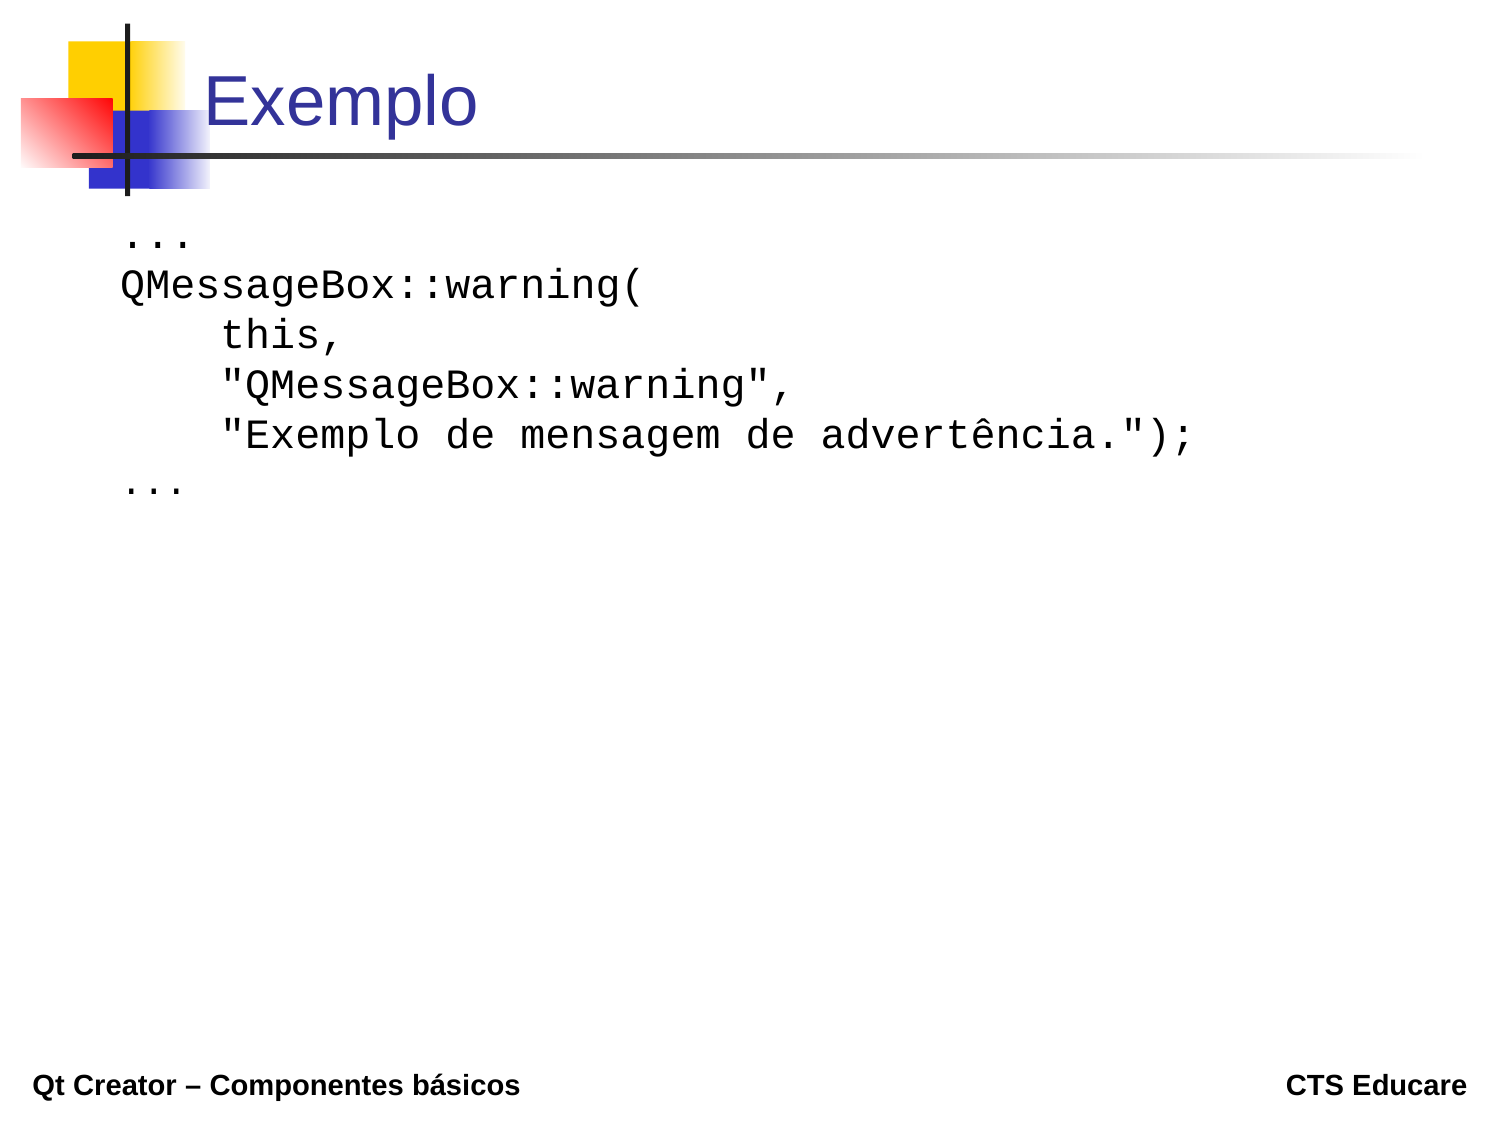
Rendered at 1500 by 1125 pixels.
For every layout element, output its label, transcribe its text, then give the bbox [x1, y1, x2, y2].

text_box ... QMessageBox::warning( this, "QMessageBox::warning", "Exemplo de mensagem de advertência."); ... [105, 199, 1447, 510]
title Exemplo [188, 46, 1468, 149]
